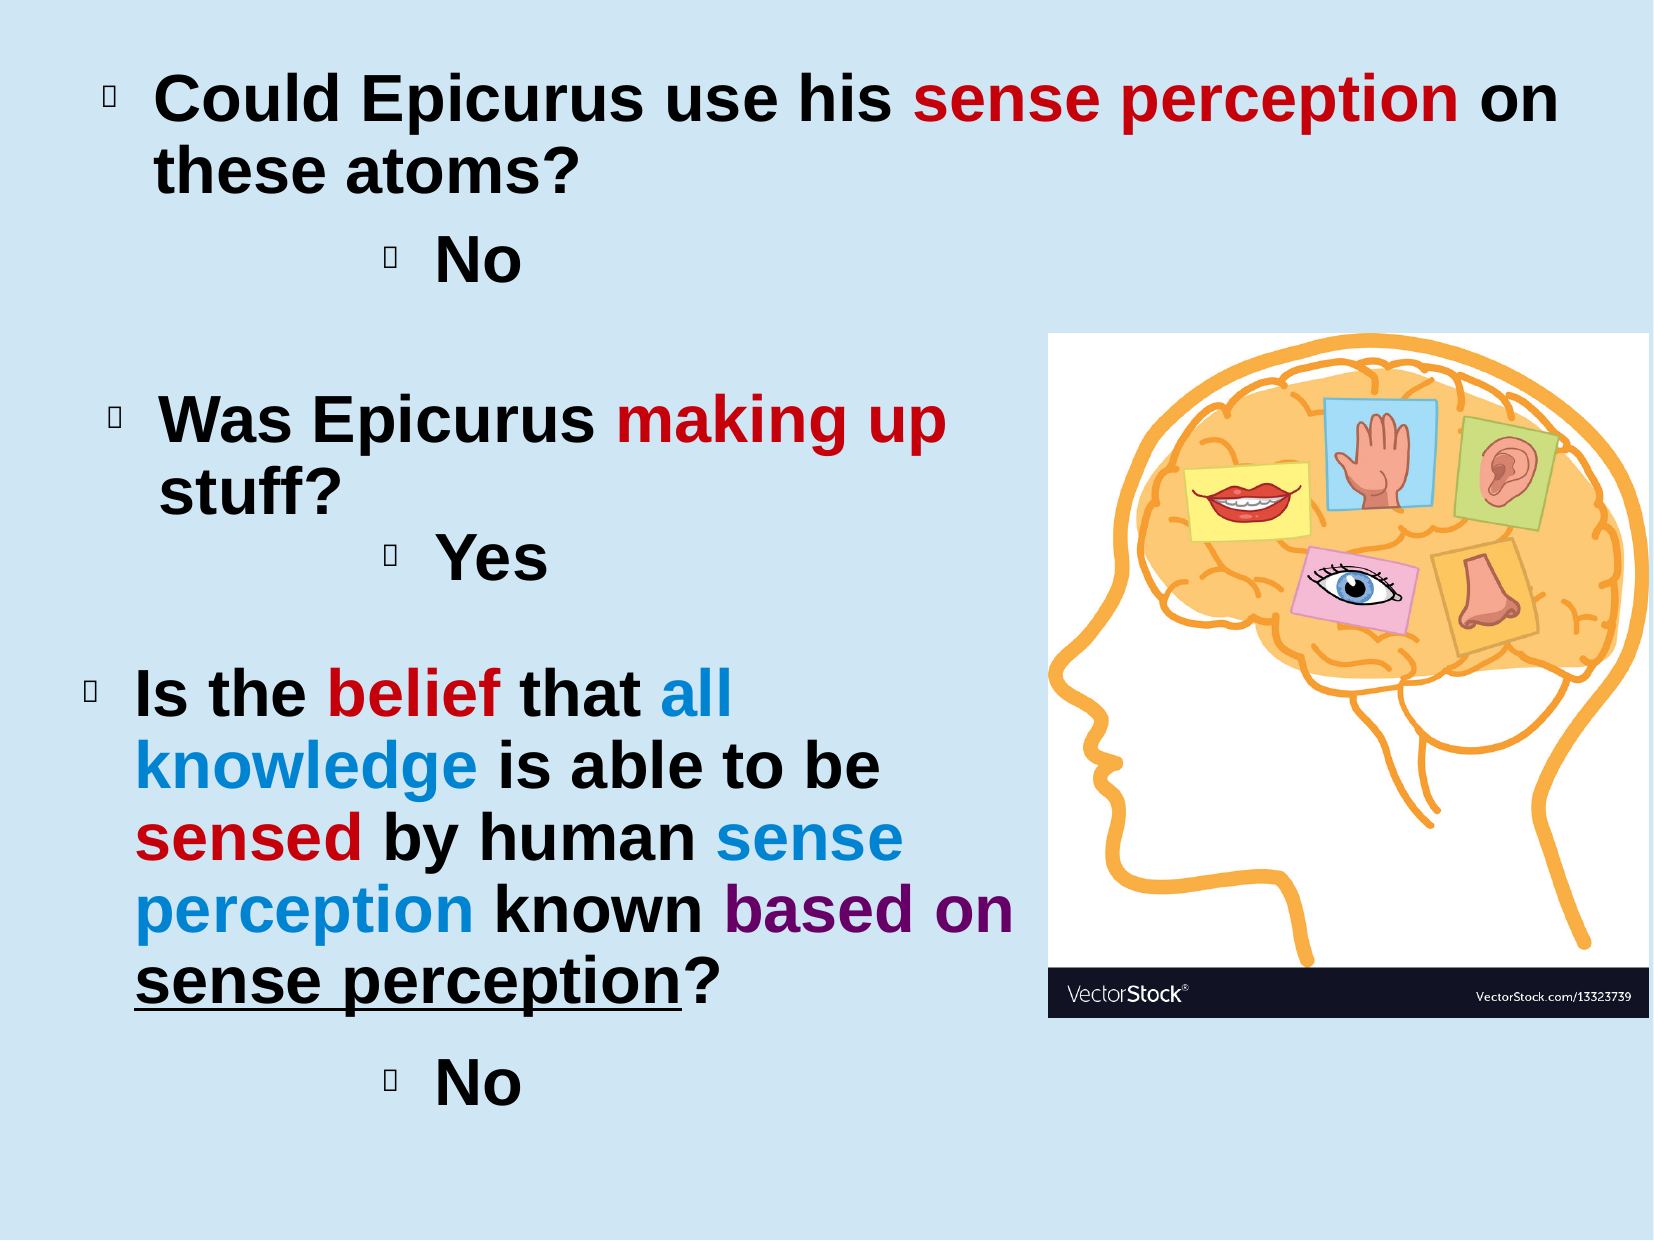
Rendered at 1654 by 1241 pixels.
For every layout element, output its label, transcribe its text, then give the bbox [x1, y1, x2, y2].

list Is the belief that all knowledge is able to be sensed by human sense perception known based on sense perception? [63, 658, 1048, 982]
list No [363, 224, 1571, 318]
list No [363, 1047, 1200, 1141]
list Was Epicurus making up stuff? [88, 384, 1034, 538]
list Yes [363, 523, 965, 606]
list Could Epicurus use his sense perception on these atoms? [82, 63, 1571, 217]
picture [1048, 333, 1649, 1018]
